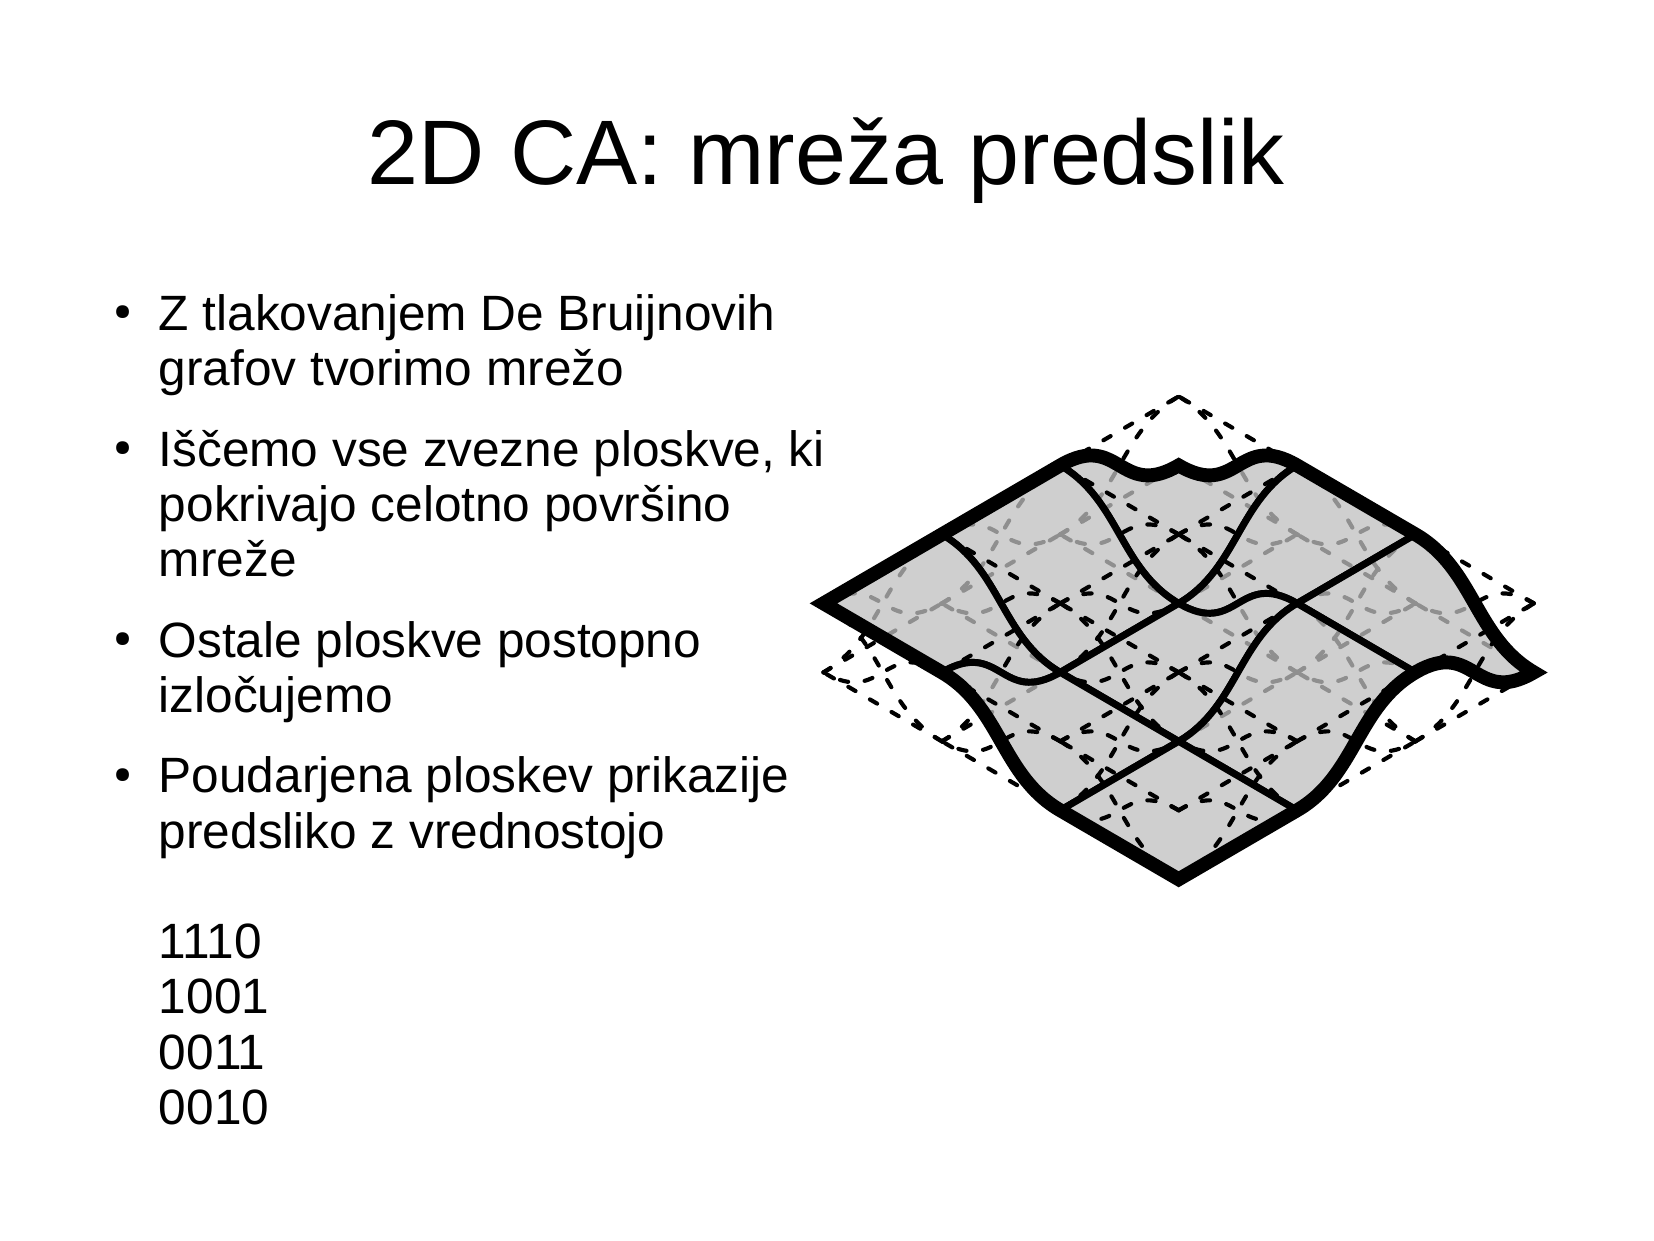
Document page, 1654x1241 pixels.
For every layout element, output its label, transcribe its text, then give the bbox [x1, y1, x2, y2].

list Z tlakovanjem De Bruijnovih grafov tvorimo mrežo Iščemo vse zvezne ploskve, ki pokrivajo celotno površino mreže Ostale ploskve postopno izločujemo Poudarjena ploskev prikazije predsliko z vrednostojo 1110 1001 0011 0010 [98, 285, 826, 1141]
picture [784, 375, 1576, 901]
title 2D CA: mreža predslik [82, 49, 1571, 257]
